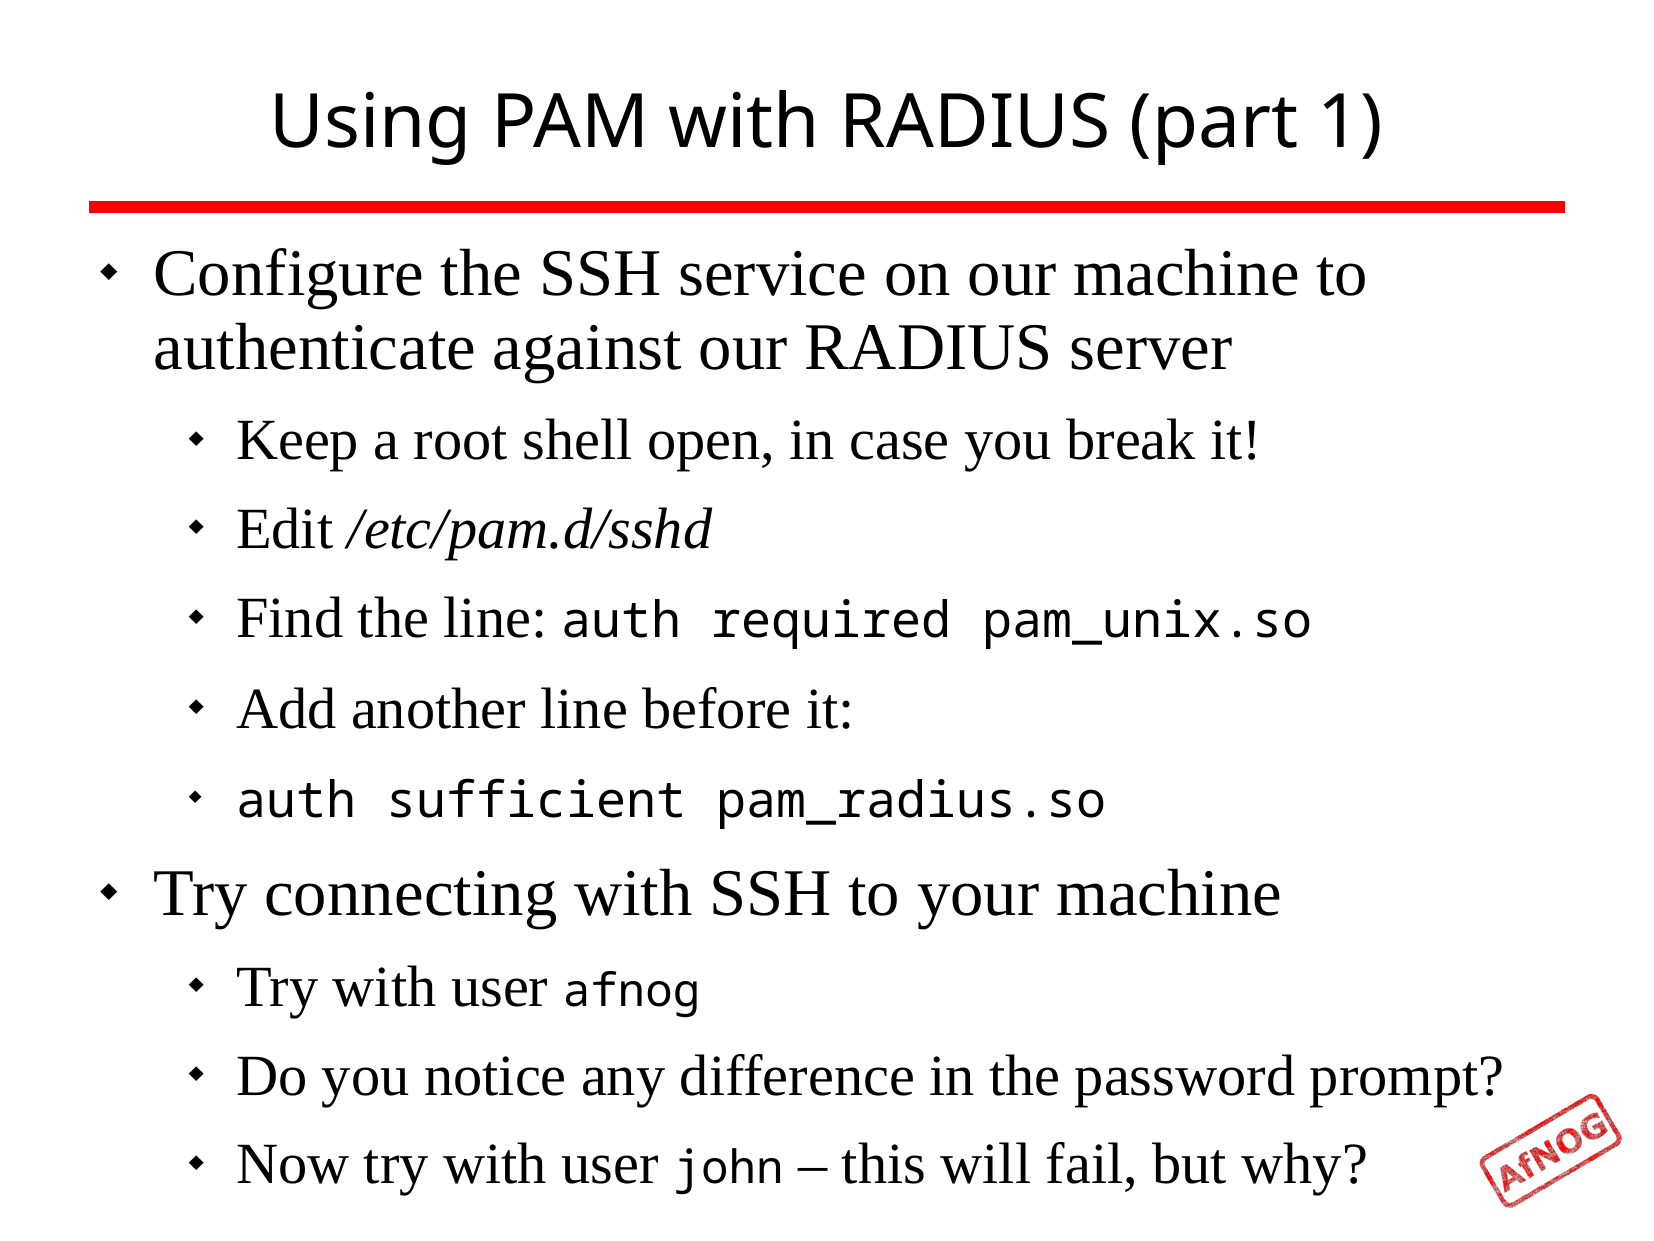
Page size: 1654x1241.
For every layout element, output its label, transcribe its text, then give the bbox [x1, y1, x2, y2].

title Using PAM with RADIUS (part 1) [82, 29, 1571, 207]
picture [1476, 1090, 1625, 1211]
list Configure the SSH service on our machine to authenticate against our RADIUS server Keep a root shell open, in case you break it! Edit /etc/pam.d/sshd Find the line: auth required pam_unix.so Add another line before it: auth sufficient pam_radius.so Try connecting with SSH to your machine Try with user afnog Do you notice any difference in the password prompt? Now try with user john – this will fail, but why? [82, 236, 1571, 1180]
